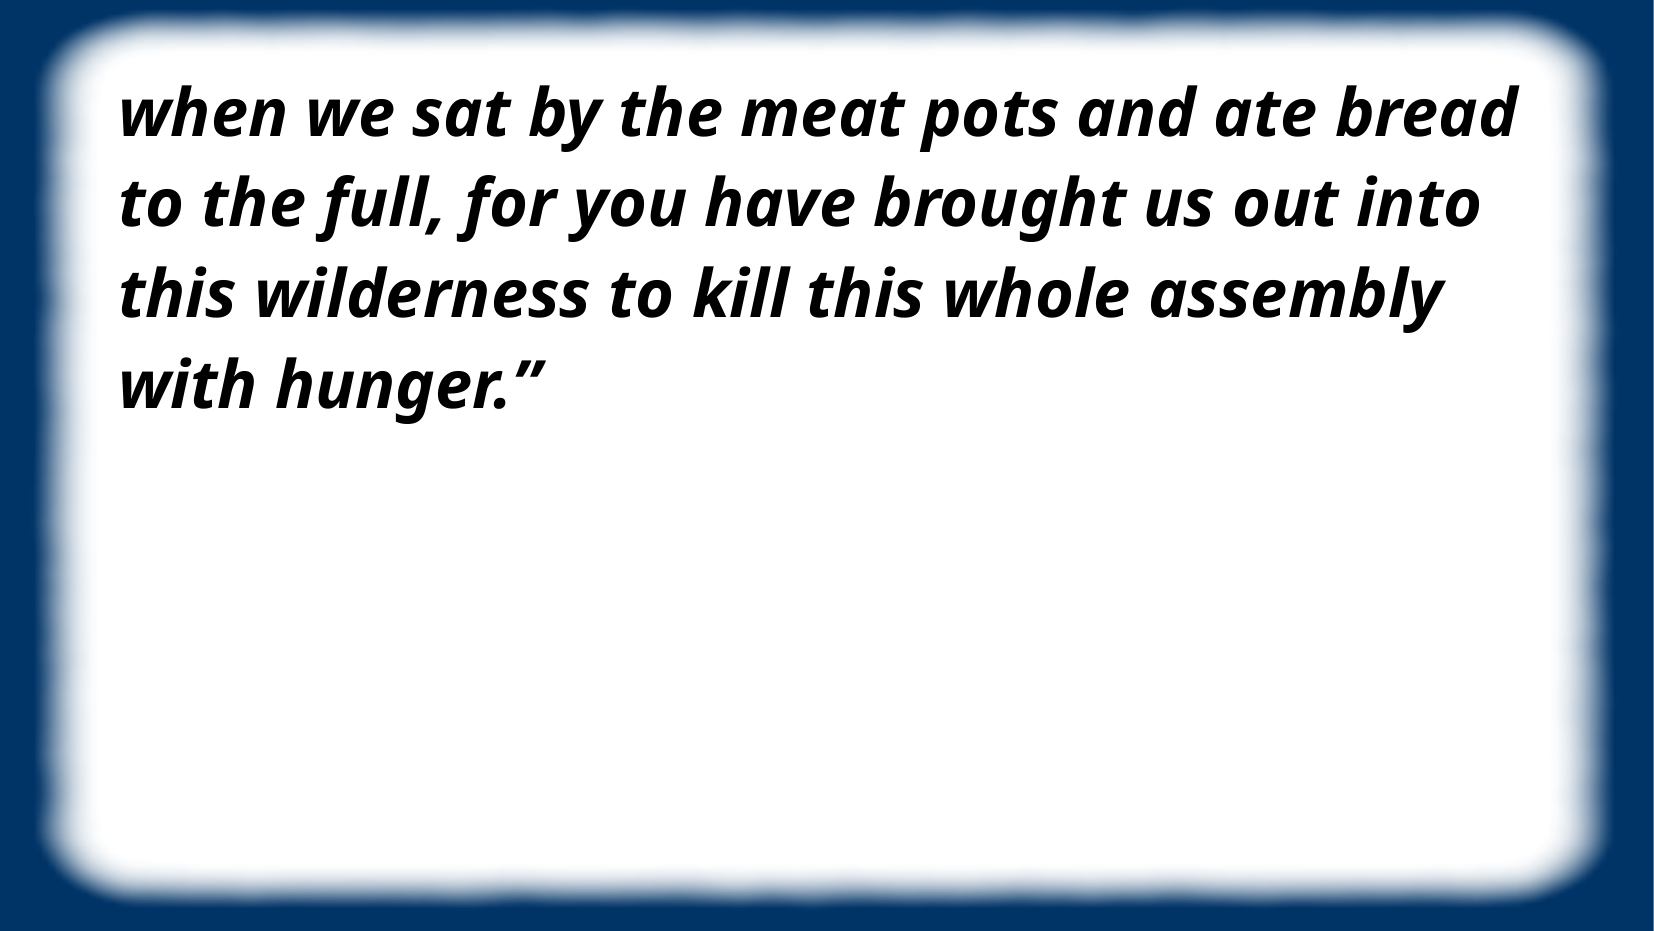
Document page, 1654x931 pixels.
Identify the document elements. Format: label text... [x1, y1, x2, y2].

picture [0, 0, 1654, 931]
text_box when we sat by the meat pots and ate bread to the full, for you have brought us out into this wilderness to kill this whole assembly with hunger.” [103, 57, 1544, 428]
